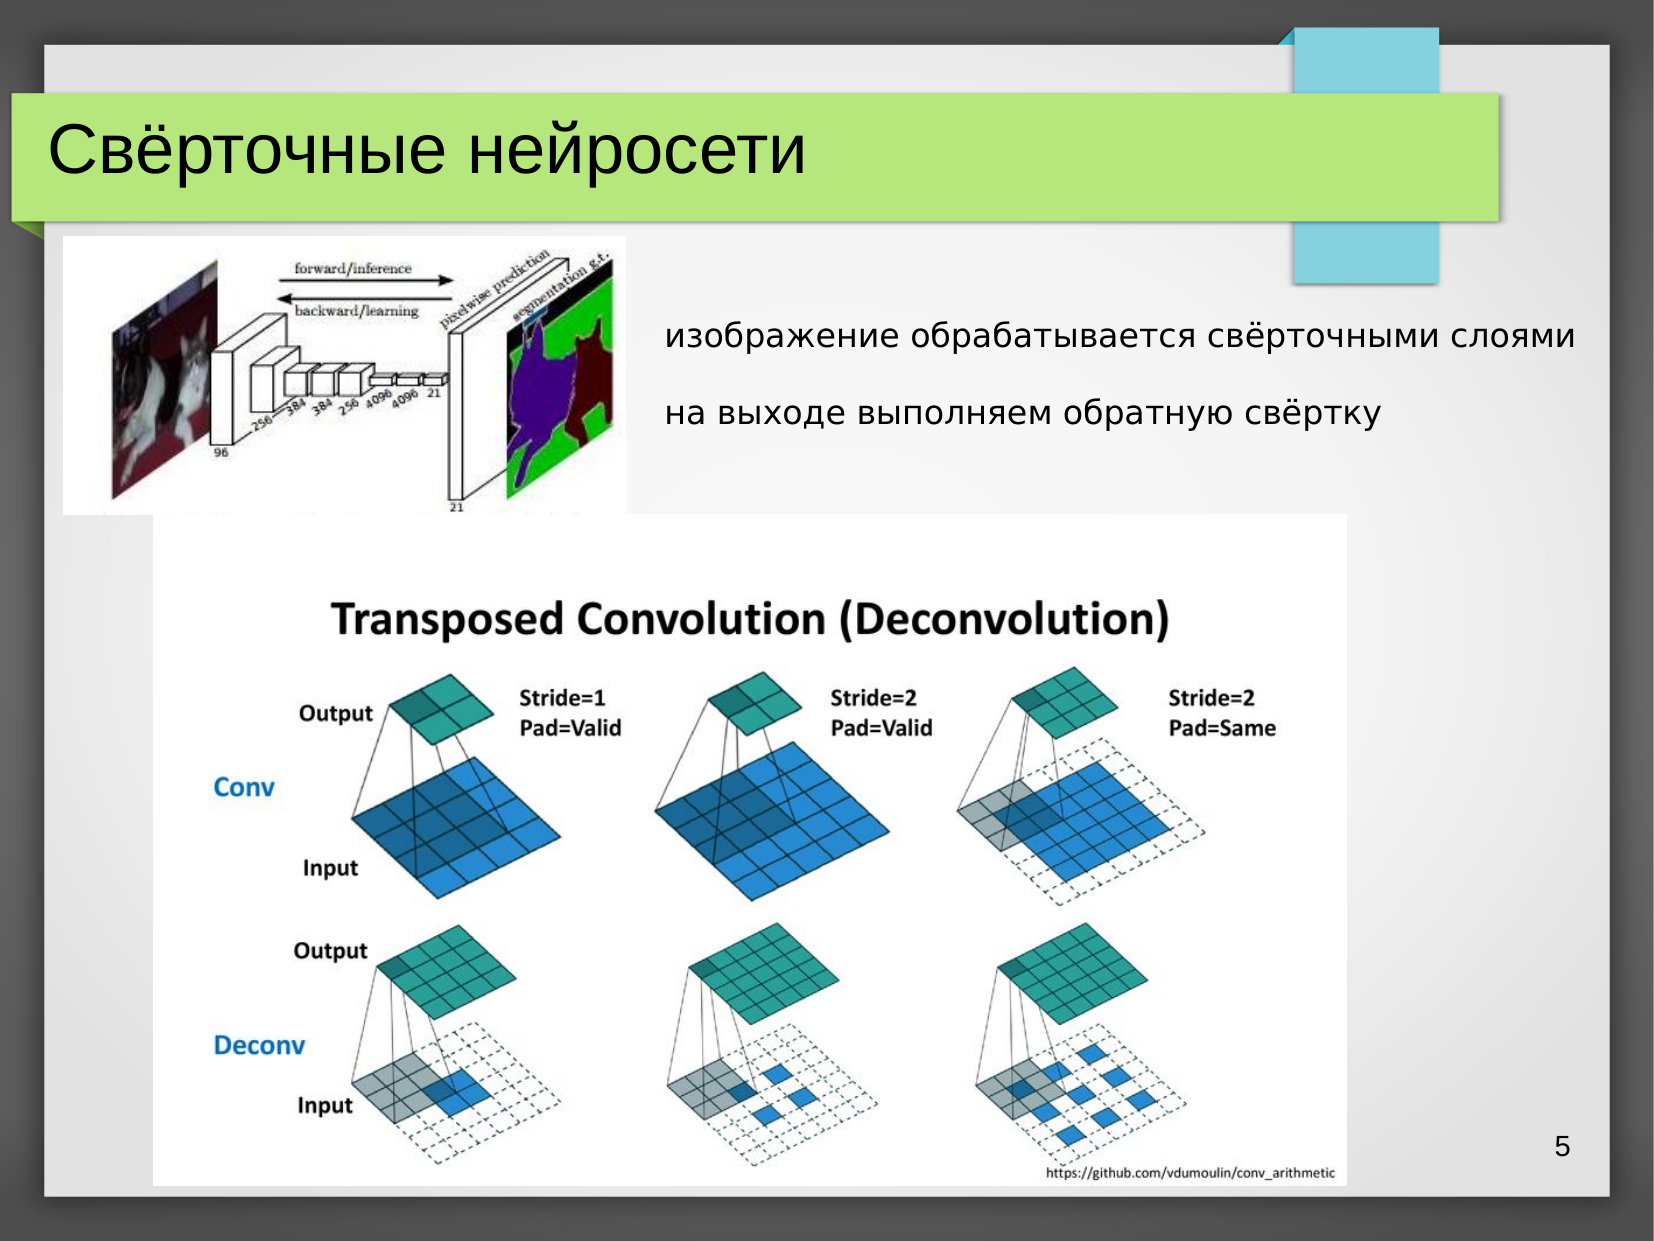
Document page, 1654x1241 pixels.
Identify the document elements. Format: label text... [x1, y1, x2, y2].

text_box изображение обрабатывается свёрточными слоями на выходе выполняем обратную свёртку [649, 309, 1602, 441]
title Свёрточные нейросети [47, 96, 1536, 201]
picture [0, 0, 1654, 1241]
